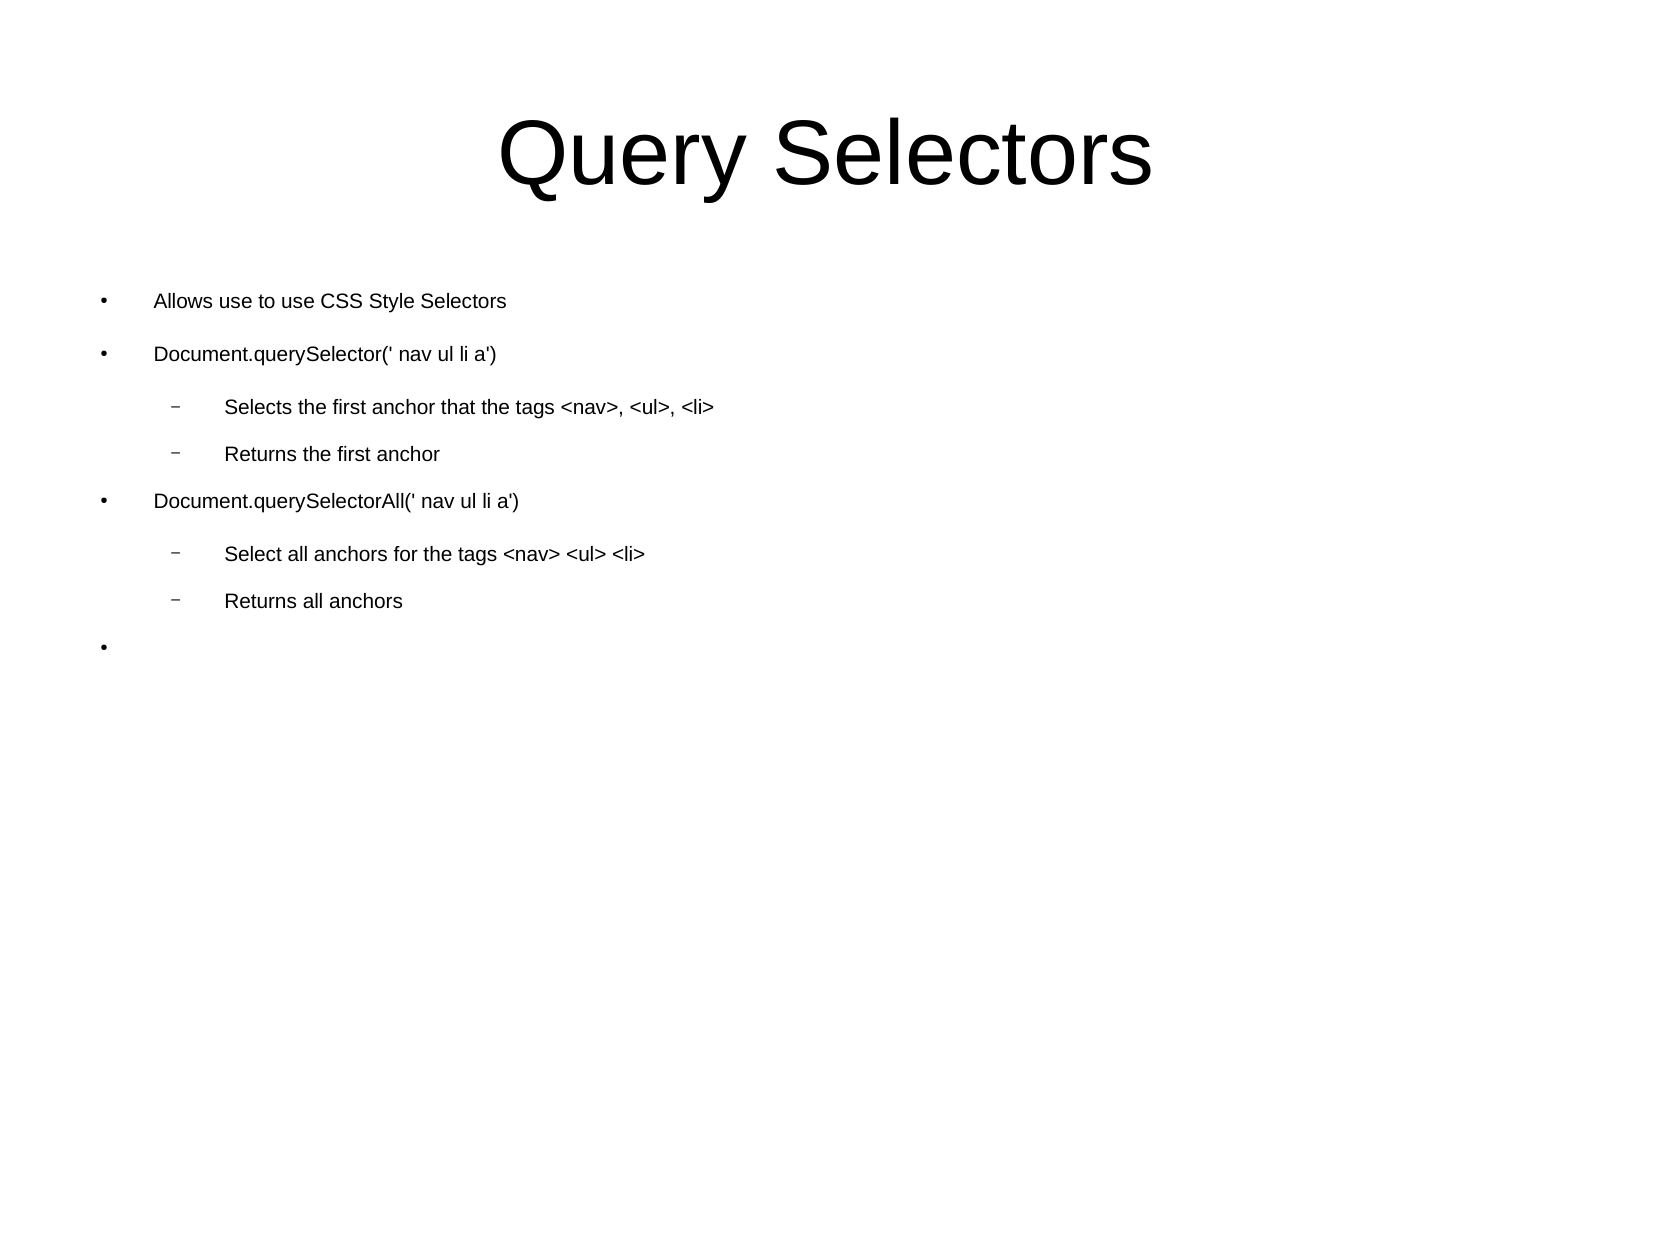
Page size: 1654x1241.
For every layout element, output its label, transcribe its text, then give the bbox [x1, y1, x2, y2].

list Allows use to use CSS Style Selectors Document.querySelector(' nav ul li a') Selects the first anchor that the tags <nav>, <ul>, <li> Returns the first anchor Document.querySelectorAll(' nav ul li a') Select all anchors for the tags <nav> <ul> <li> Returns all anchors [82, 290, 1571, 1010]
title Query Selectors [82, 49, 1571, 257]
